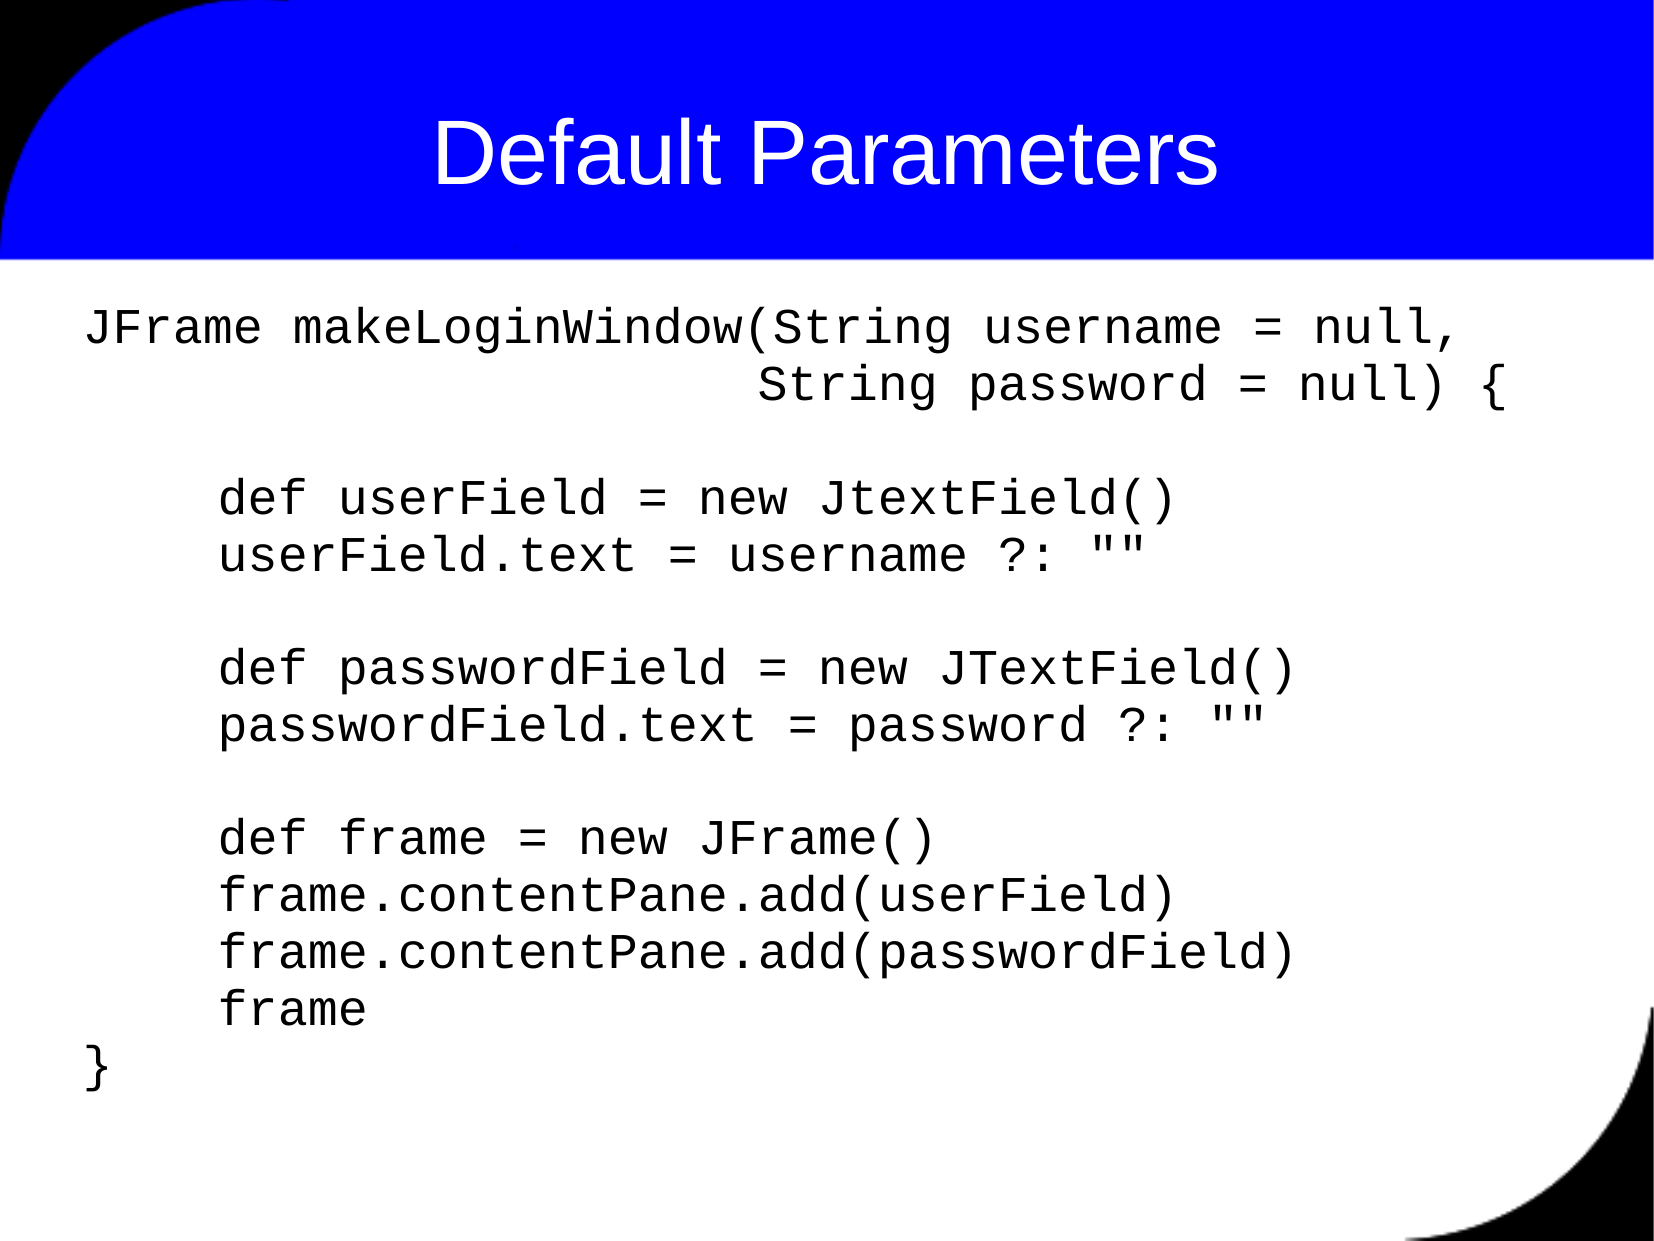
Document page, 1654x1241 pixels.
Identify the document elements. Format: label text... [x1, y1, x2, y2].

picture [0, 0, 1654, 1241]
title Default Parameters [82, 56, 1571, 250]
subtitle JFrame makeLoginWindow(String username = null, String password = null) { def userField = new JtextField() userField.text = username ?: "" def passwordField = new JTextField() passwordField.text = password ?: "" def frame = new JFrame() frame.contentPane.add(userField) frame.contentPane.add(passwordField) frame } [82, 291, 1571, 1108]
